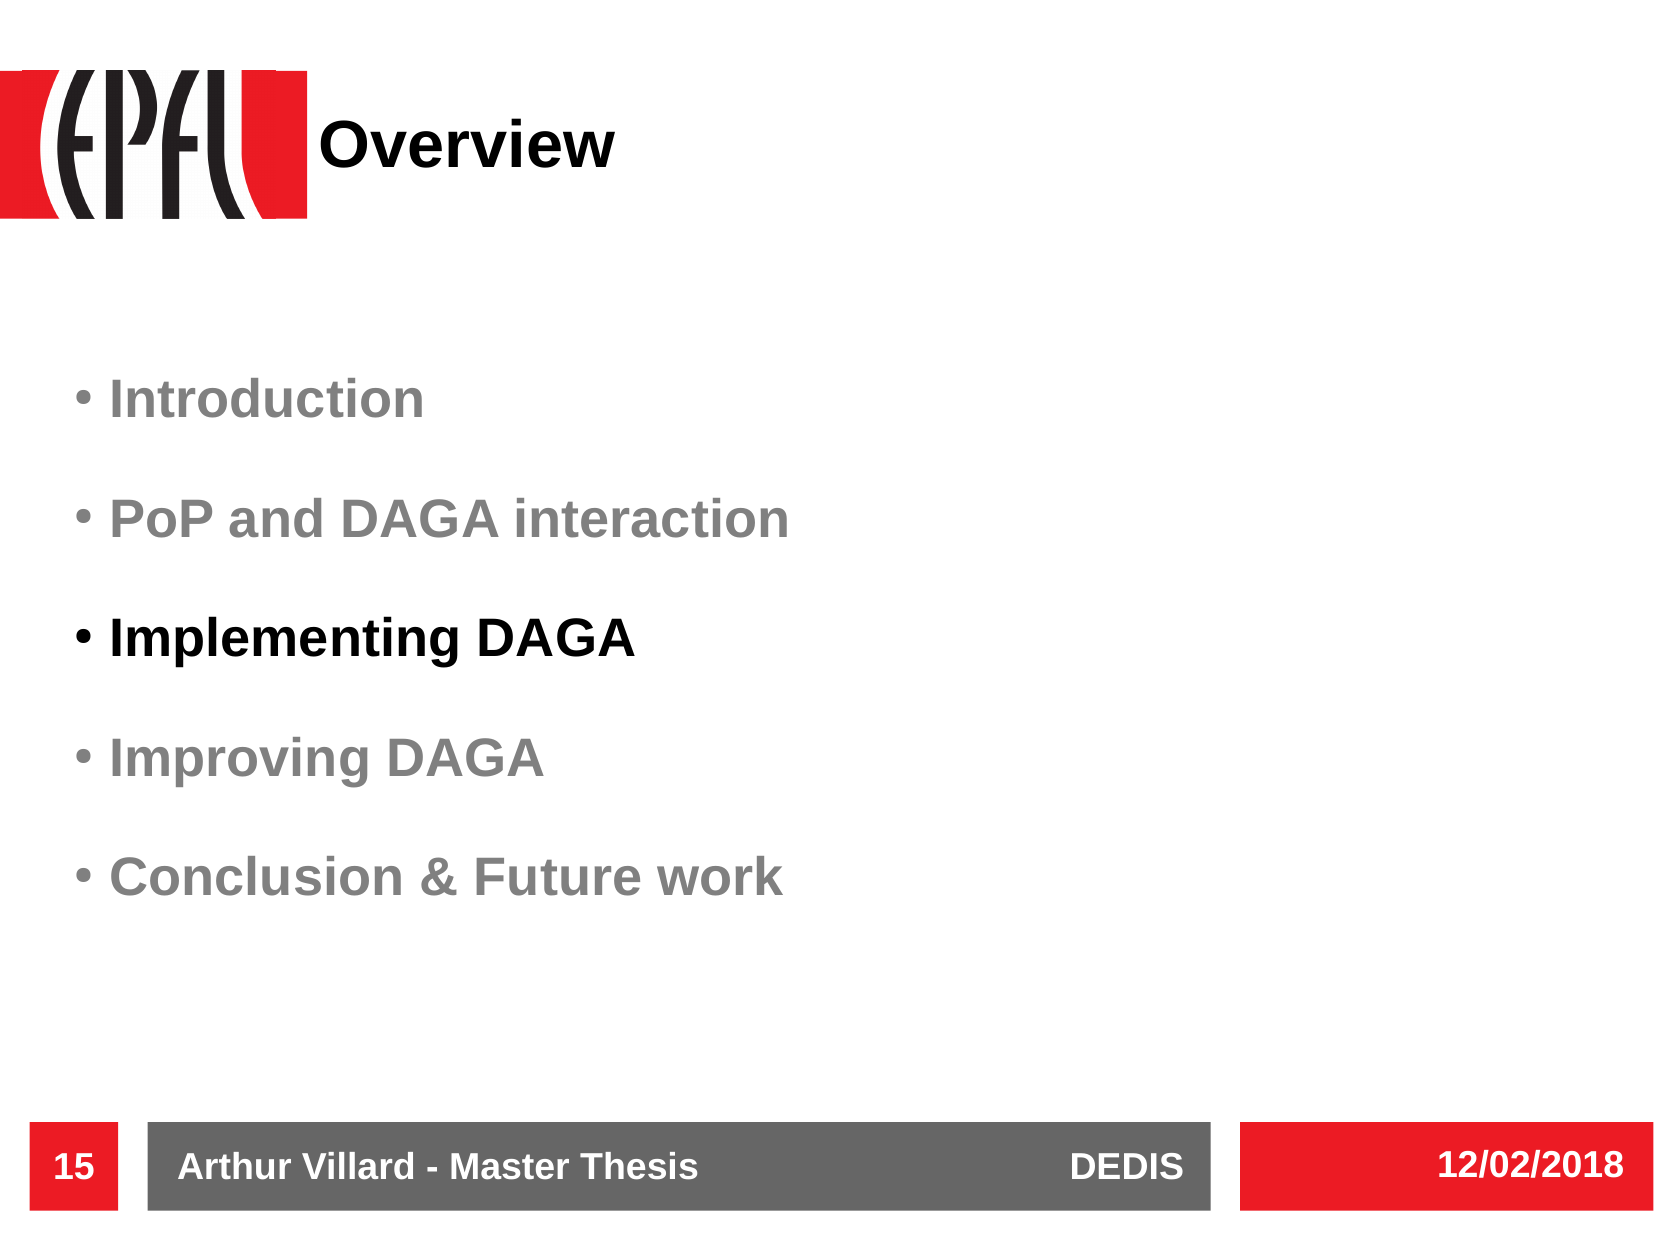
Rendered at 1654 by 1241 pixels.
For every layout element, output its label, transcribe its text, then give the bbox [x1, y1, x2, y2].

picture [22, 70, 276, 219]
list Introduction PoP and DAGA interaction Implementing DAGA Improving DAGA Conclusion & Future work [73, 227, 1580, 1049]
title Overview [318, 70, 1565, 219]
